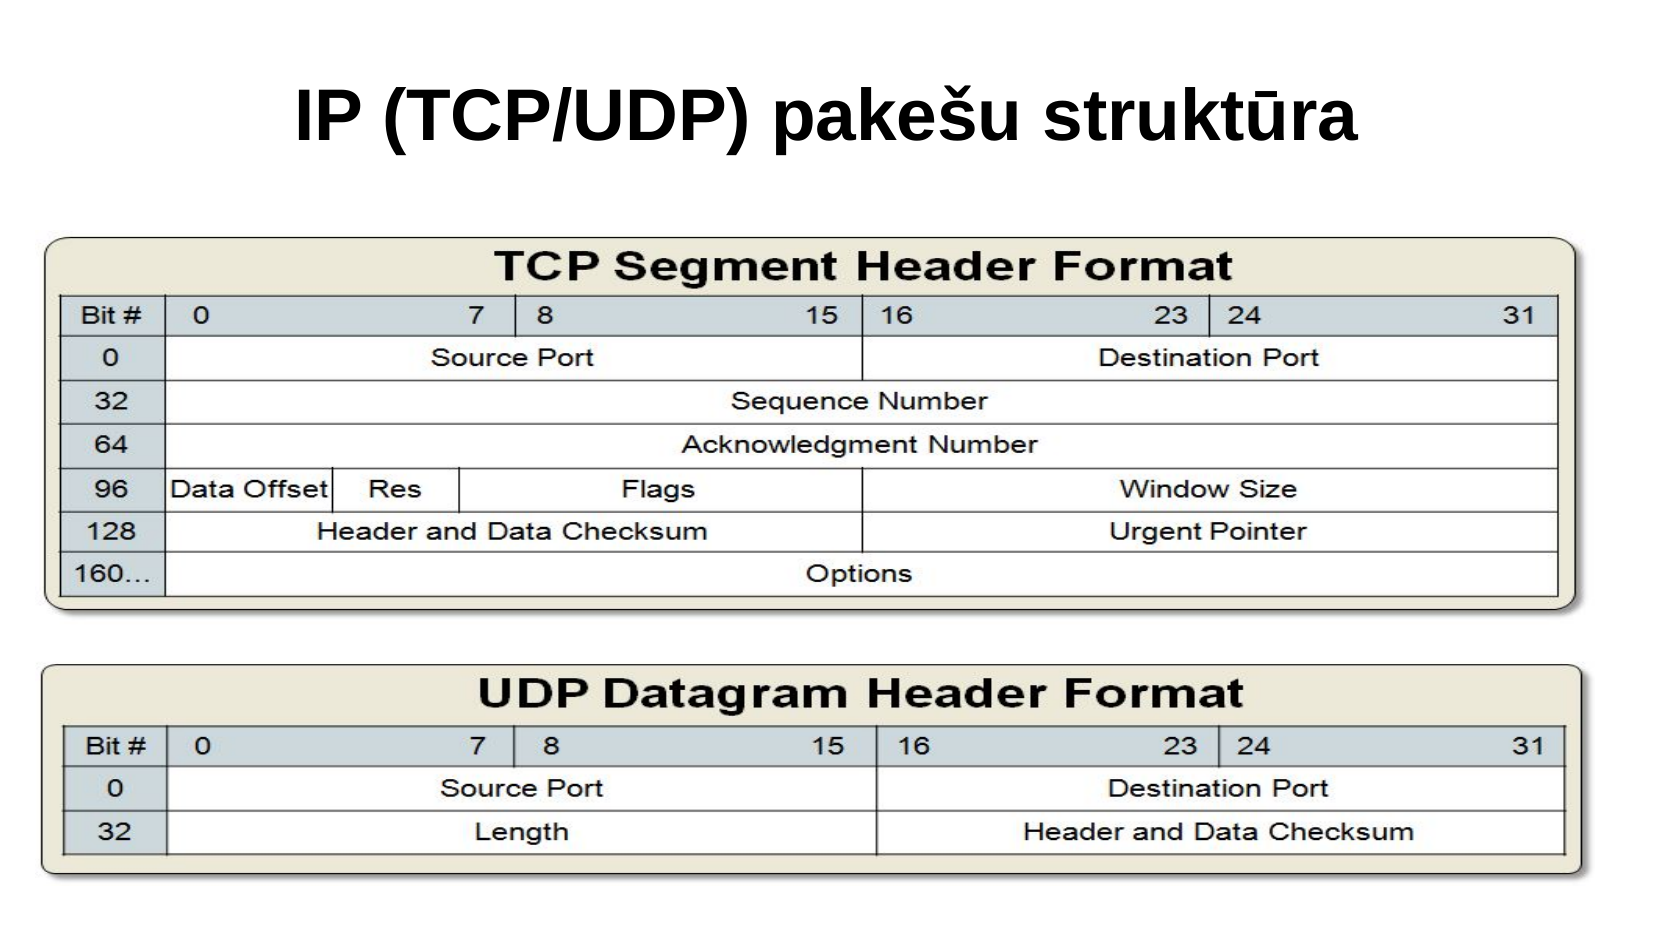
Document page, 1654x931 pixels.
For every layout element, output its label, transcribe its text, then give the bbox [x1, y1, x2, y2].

title IP (TCP/UDP) pakešu struktūra [82, 37, 1571, 193]
picture [35, 230, 1595, 886]
